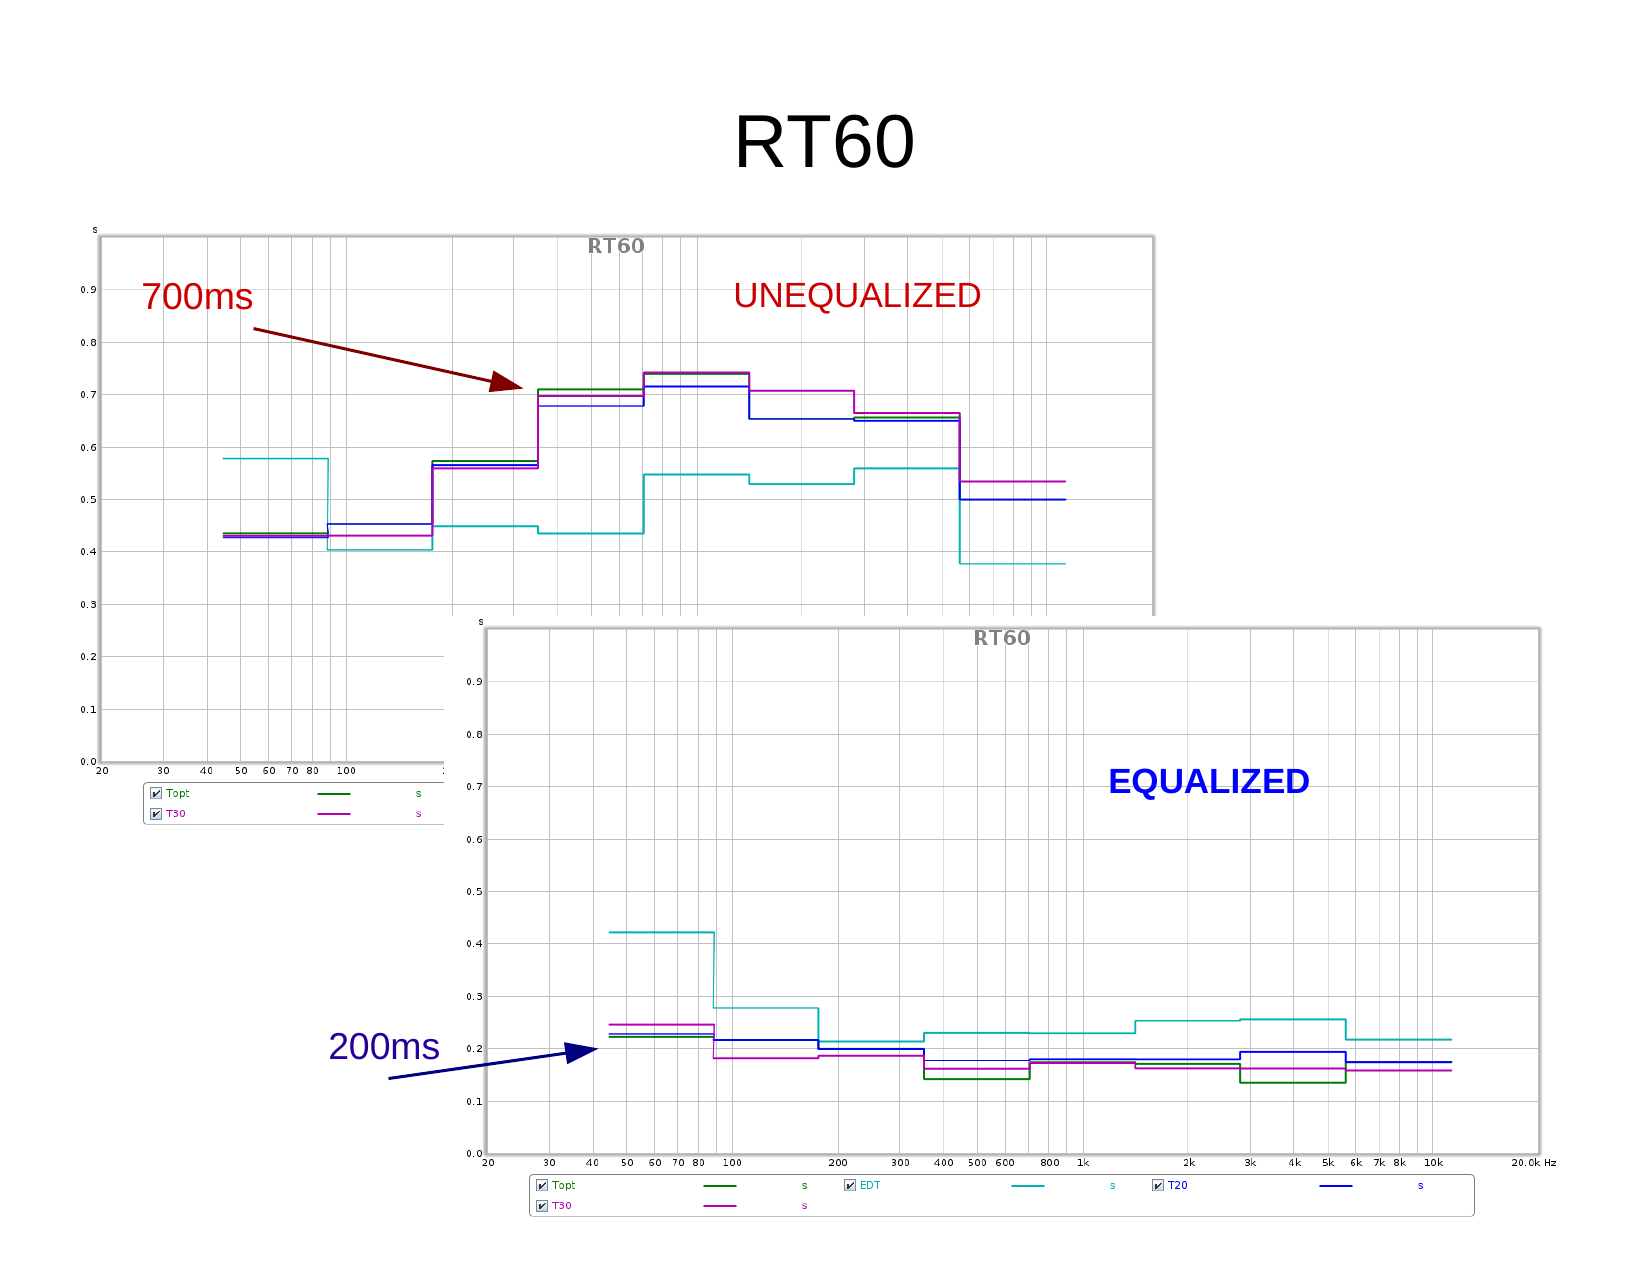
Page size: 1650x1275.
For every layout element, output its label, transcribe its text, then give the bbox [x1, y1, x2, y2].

text_box 700ms [126, 268, 269, 404]
title RT60 [135, 89, 1515, 194]
text_box 200ms [313, 1018, 456, 1091]
text_box UNEQUALIZED [718, 268, 1137, 323]
text_box EQUALIZED [1093, 754, 1484, 809]
picture [58, 224, 1559, 1217]
